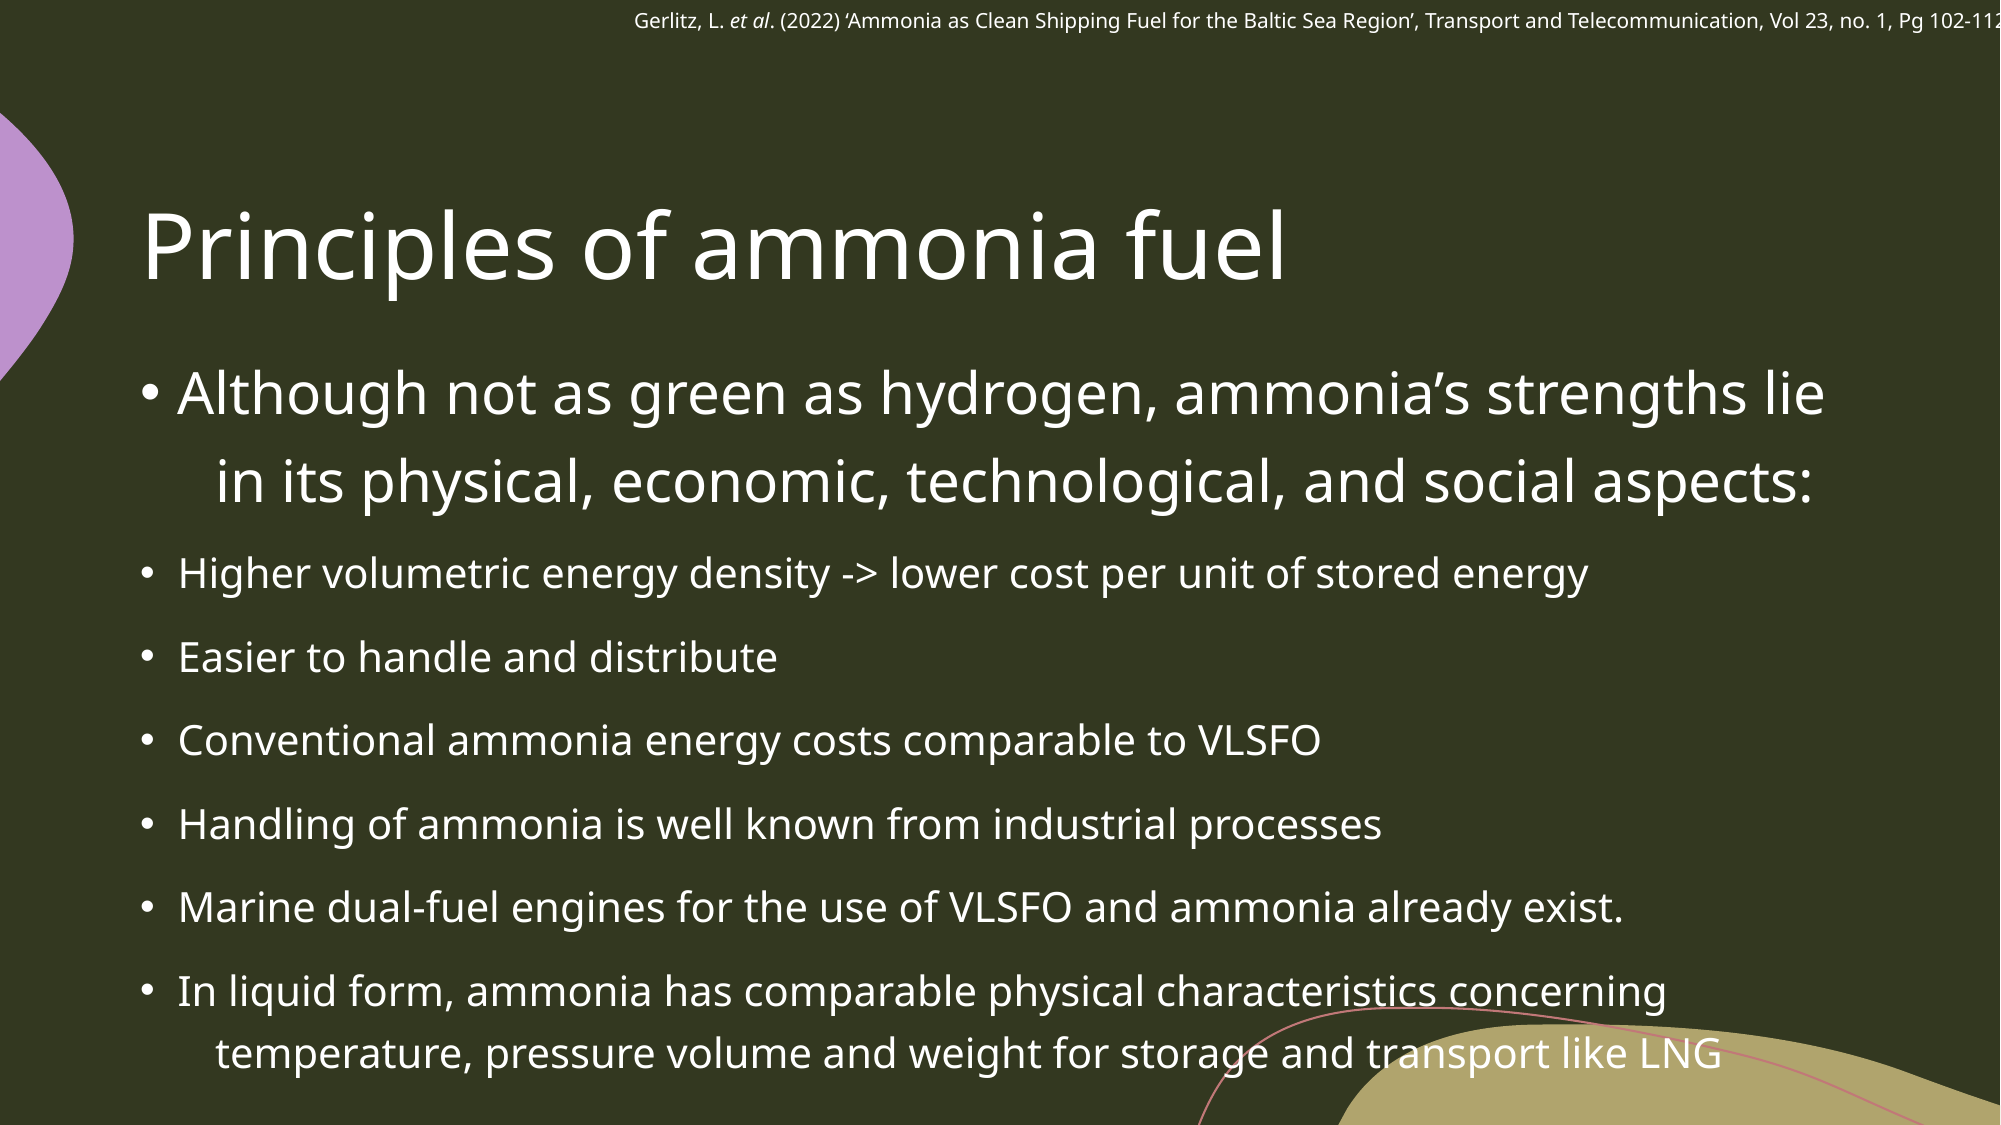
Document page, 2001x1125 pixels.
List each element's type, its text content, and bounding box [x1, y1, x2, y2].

list Although not as green as hydrogen, ammonia’s strengths lie in its physical, economic, technological, and social aspects: Higher volumetric energy density -> lower cost per unit of stored energy Easier to handle and distribute Conventional ammonia energy costs comparable to VLSFO Handling of ammonia is well known from industrial processes Marine dual-fuel engines for the use of VLSFO and ammonia already exist. In liquid form, ammonia has comparable physical characteristics concerning temperature, pressure volume and weight for storage and transport like LNG [125, 331, 1876, 1096]
text_box Gerlitz, L. et al. (2022) ‘Ammonia as Clean Shipping Fuel for the Baltic Sea Region’, Transport and Telecommunication, Vol 23, no. 1, Pg 102-112 [619, 0, 2000, 41]
title Principles of ammonia fuel [125, 125, 1876, 331]
